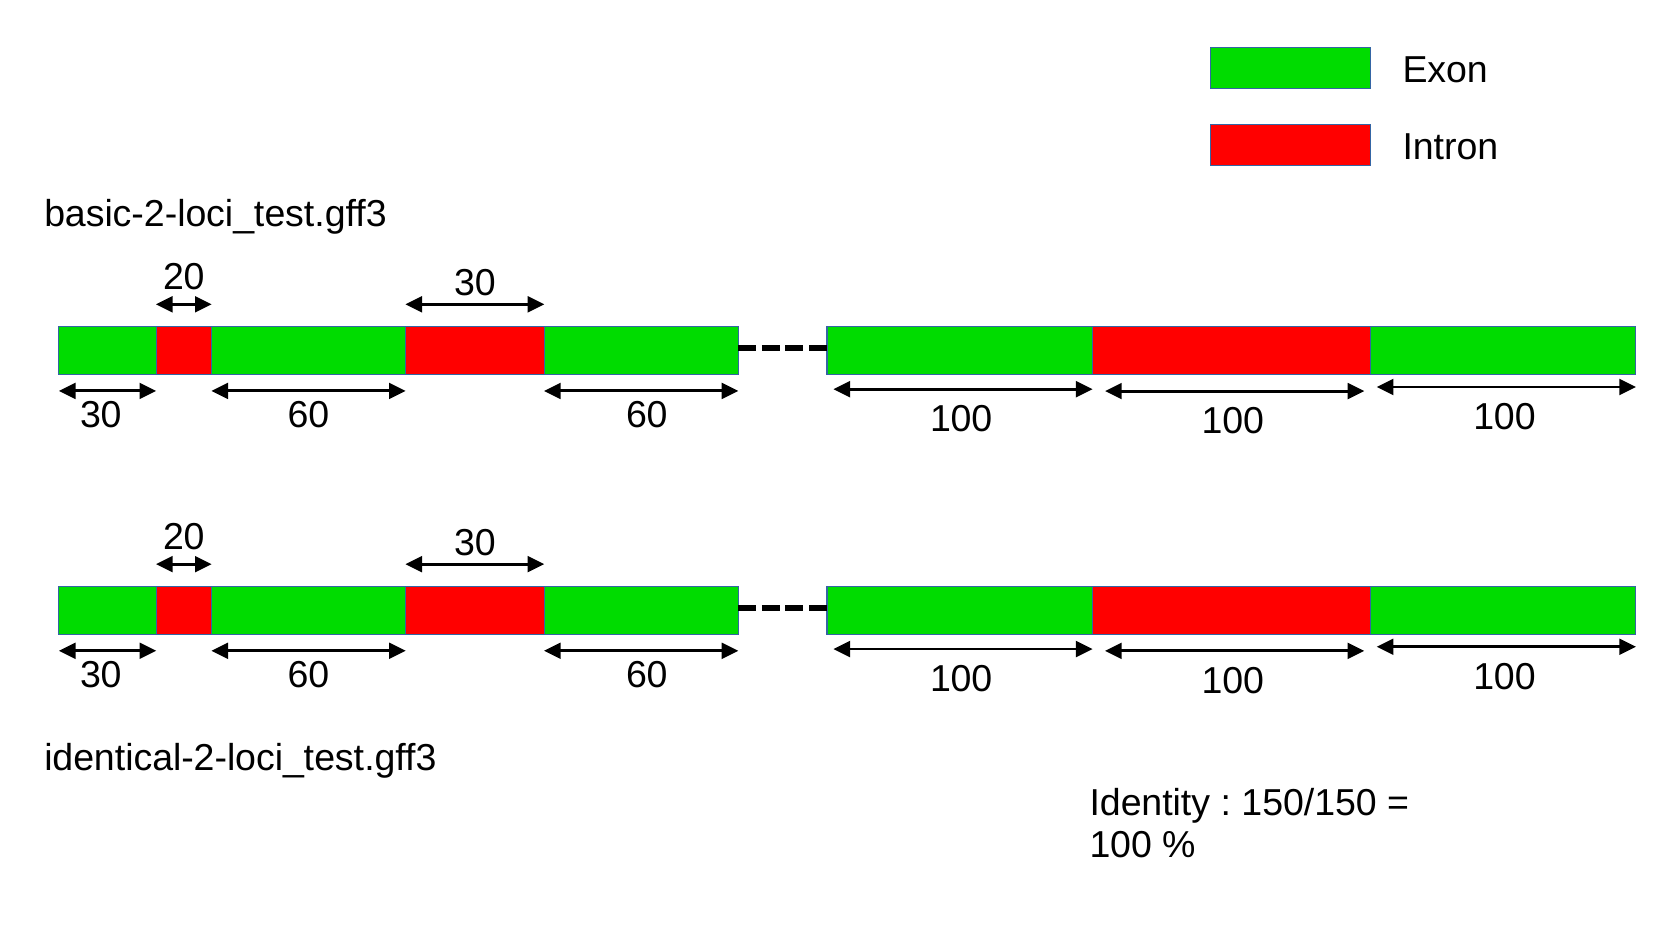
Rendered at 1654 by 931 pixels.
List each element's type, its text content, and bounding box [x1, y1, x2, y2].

text_box Identity : 150/150 = 100 % [1074, 773, 1430, 873]
text_box [58, 326, 739, 375]
text_box basic-2-loci_test.gff3 [29, 185, 473, 243]
text_box 100 [906, 390, 1016, 449]
text_box 100 [1177, 392, 1288, 451]
text_box 30 [433, 253, 517, 311]
text_box 60 [266, 386, 351, 443]
text_box [1210, 47, 1371, 89]
text_box 30 [59, 386, 143, 443]
text_box Intron [1387, 118, 1536, 175]
text_box identical-2-loci_test.gff3 [29, 728, 473, 786]
text_box [826, 586, 1636, 635]
text_box 100 [906, 650, 1016, 709]
text_box 60 [266, 645, 351, 703]
text_box 60 [605, 645, 689, 703]
text_box 30 [433, 513, 517, 571]
text_box 30 [59, 645, 143, 703]
text_box [1210, 124, 1371, 166]
text_box [58, 586, 739, 635]
text_box 60 [605, 386, 689, 443]
text_box 20 [142, 507, 226, 565]
text_box 100 [1177, 651, 1288, 711]
text_box 20 [142, 248, 226, 305]
text_box 100 [1449, 388, 1560, 447]
text_box Exon [1387, 41, 1536, 99]
text_box [826, 326, 1636, 375]
text_box 100 [1449, 647, 1560, 707]
